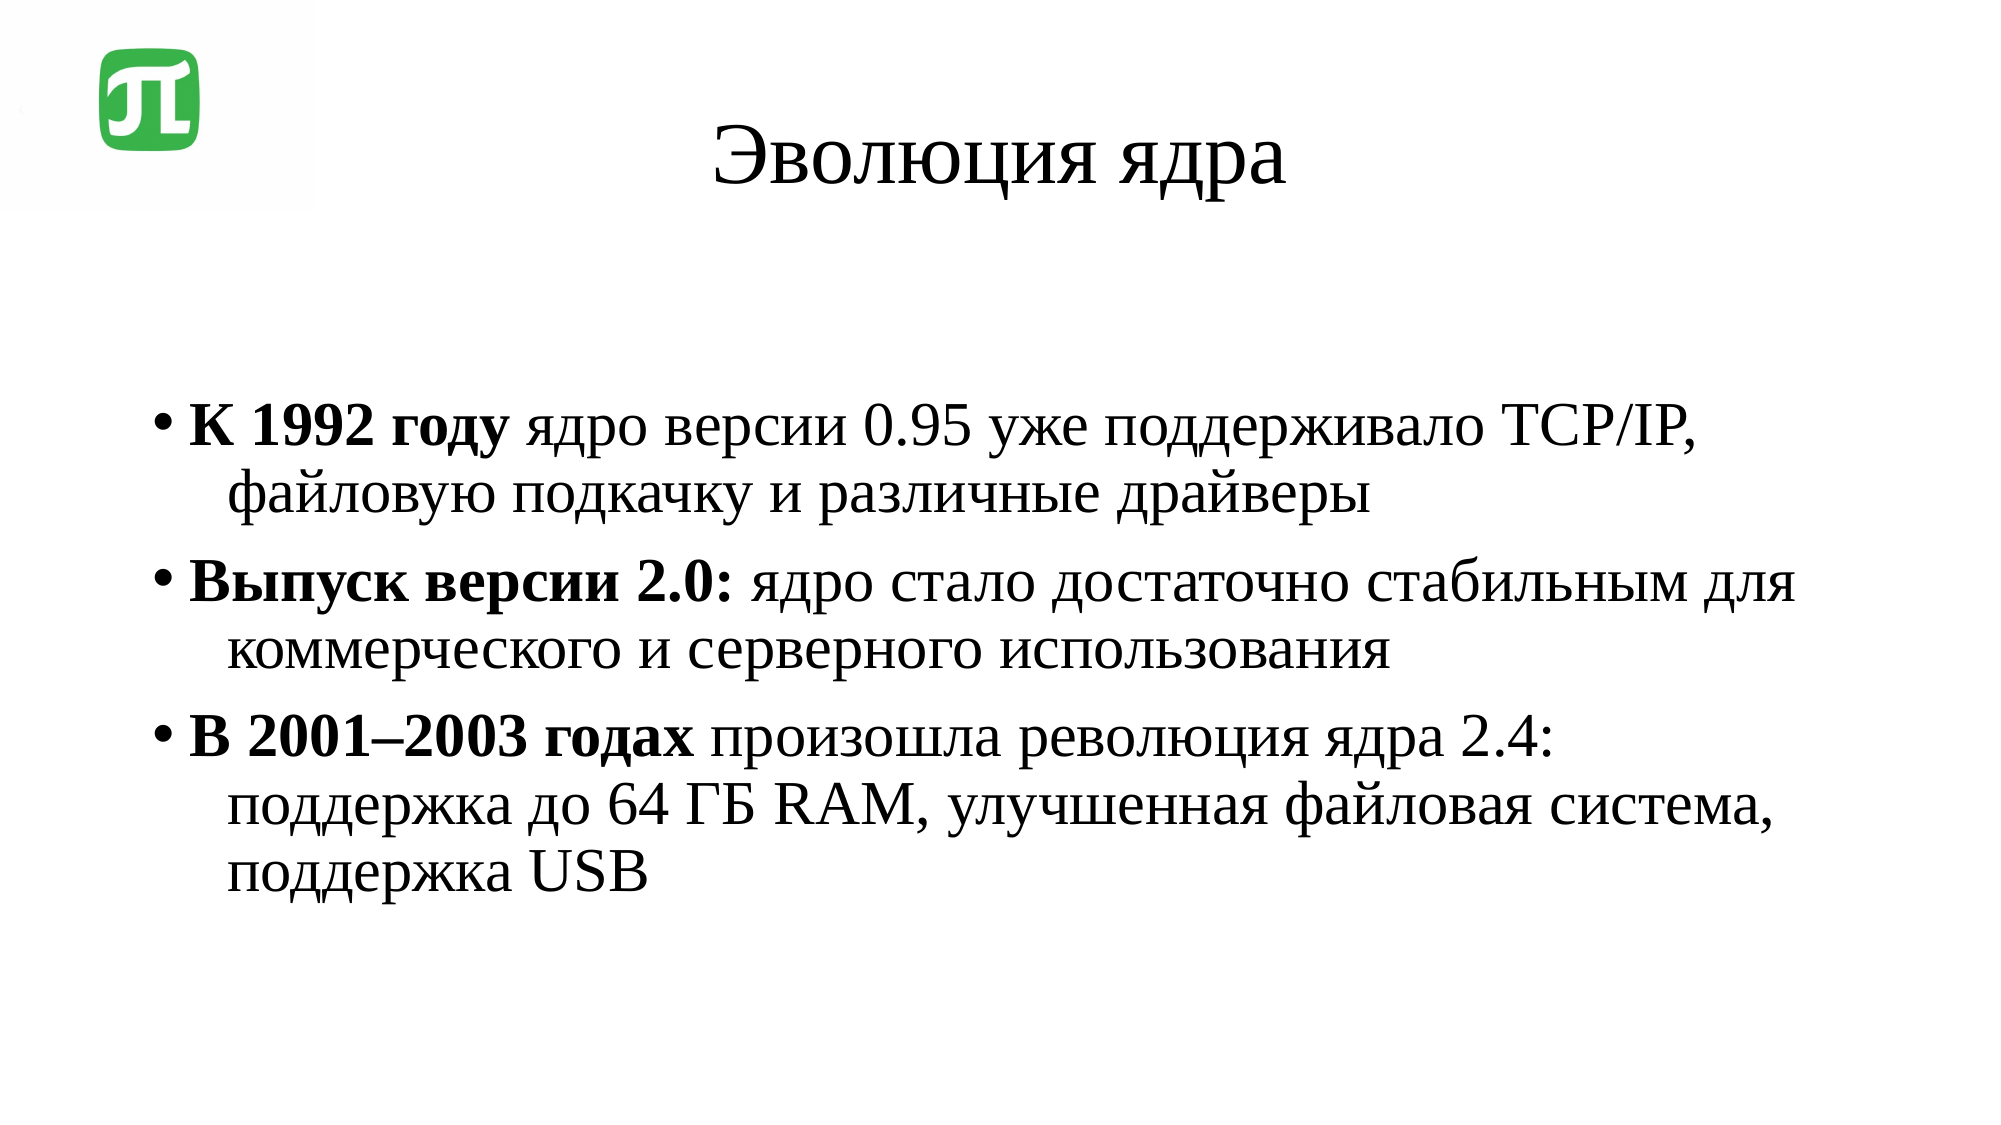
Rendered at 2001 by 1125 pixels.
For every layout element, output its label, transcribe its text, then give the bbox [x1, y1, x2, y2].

title Эволюция ядра [137, 99, 1863, 317]
list К 1992 году ядро версии 0.95 уже поддерживало TCP/IP, файловую подкачку и различные драйверы Выпуск версии 2.0: ядро стало достаточно стабильным для коммерческого и серверного использования В 2001–2003 годах произошла революция ядра 2.4: поддержка до 64 ГБ RAM, улучшенная файловая система, поддержка USB [137, 383, 1863, 929]
picture [0, 0, 315, 211]
